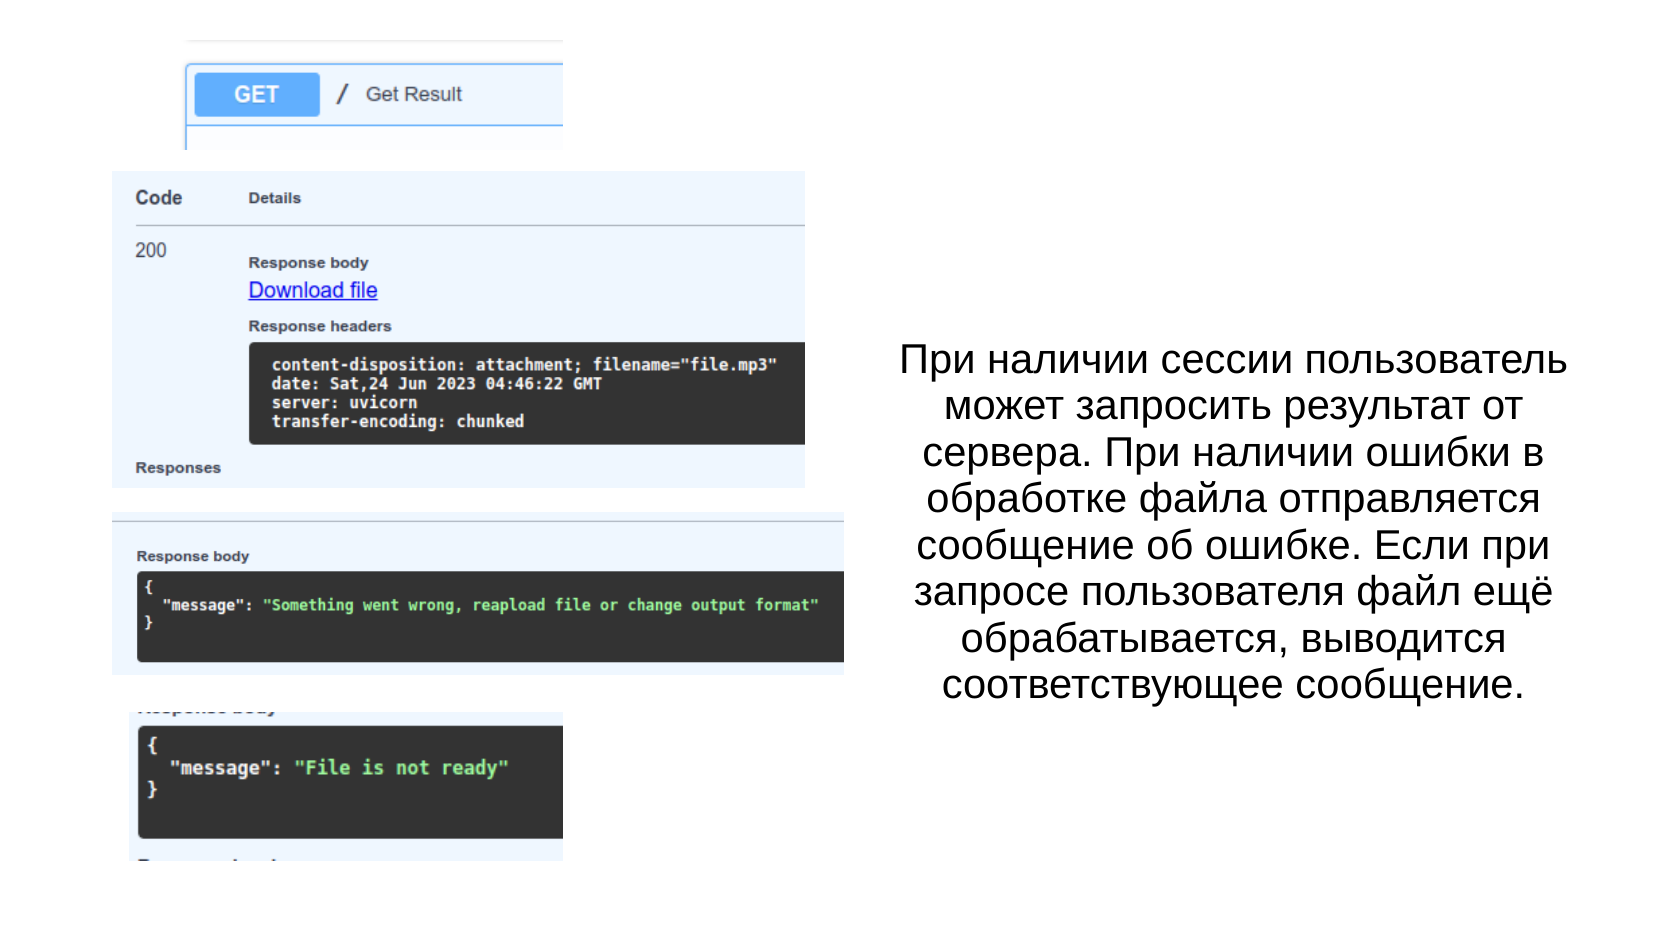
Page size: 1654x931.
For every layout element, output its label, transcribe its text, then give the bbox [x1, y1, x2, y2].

picture [112, 171, 805, 488]
picture [129, 712, 563, 861]
picture [173, 40, 563, 151]
picture [112, 512, 844, 676]
subtitle При наличии сессии пользователь может запросить результат от сервера. При наличии ошибки в обработке файла отправляется сообщение об ошибке. Если при запросе пользователя файл ещё обрабатывается, выводится соответствующее сообщение. [862, 180, 1605, 863]
